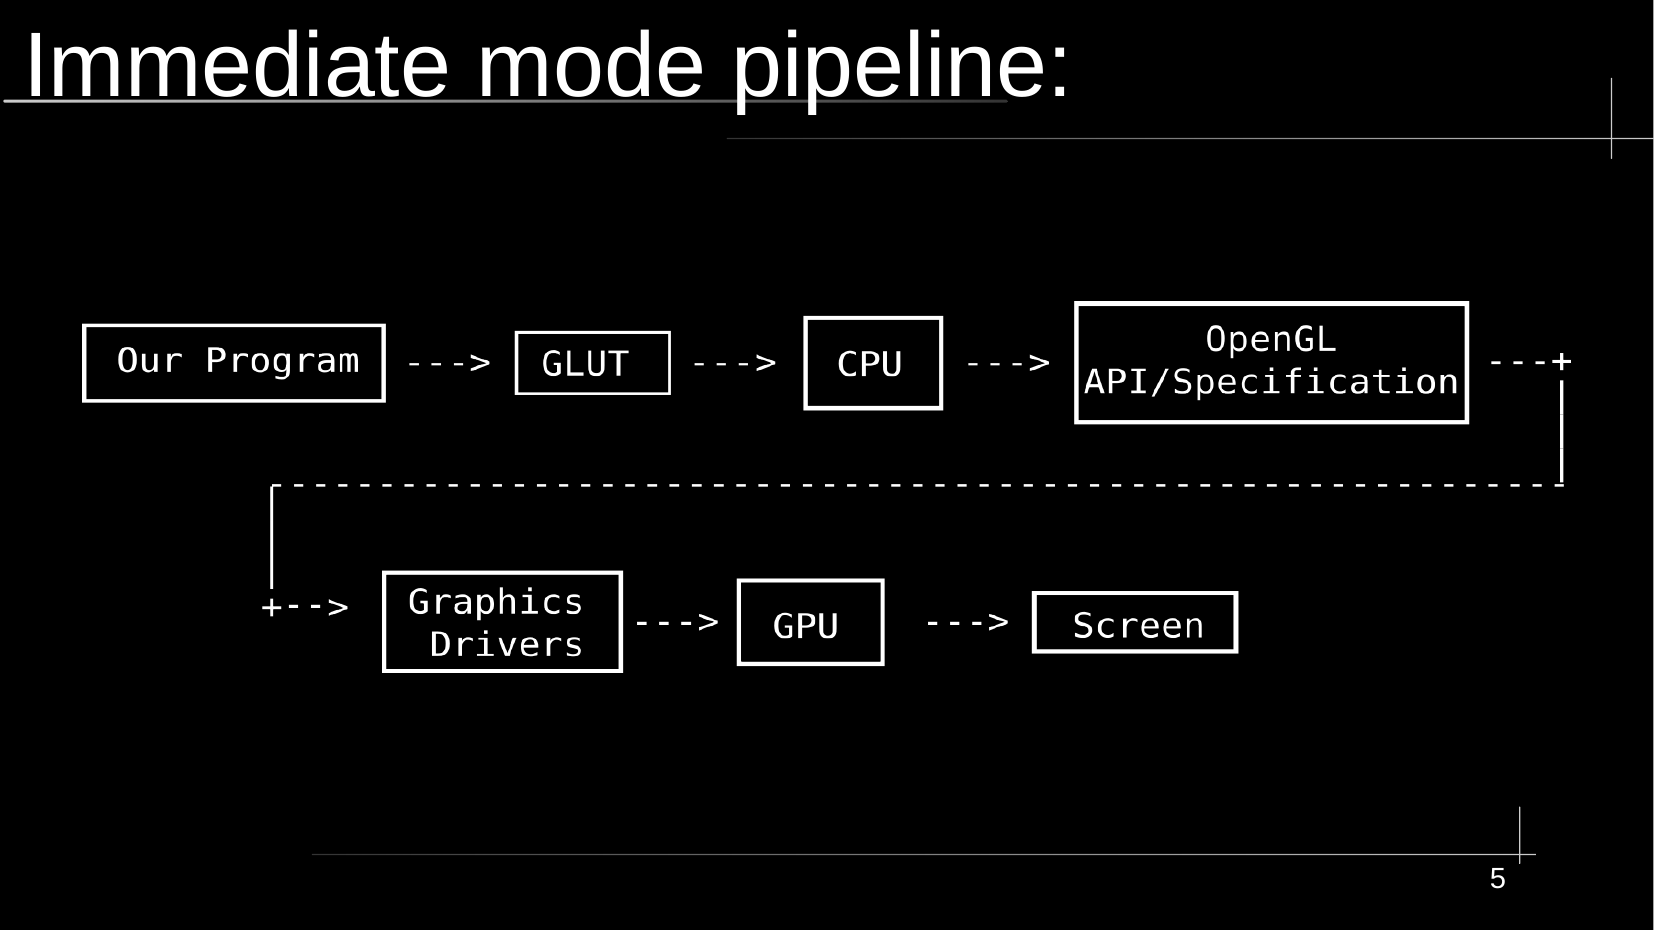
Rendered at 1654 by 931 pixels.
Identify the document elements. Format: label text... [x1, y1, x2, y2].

picture [82, 301, 1571, 673]
title Immediate mode pipeline: [23, 11, 1589, 119]
